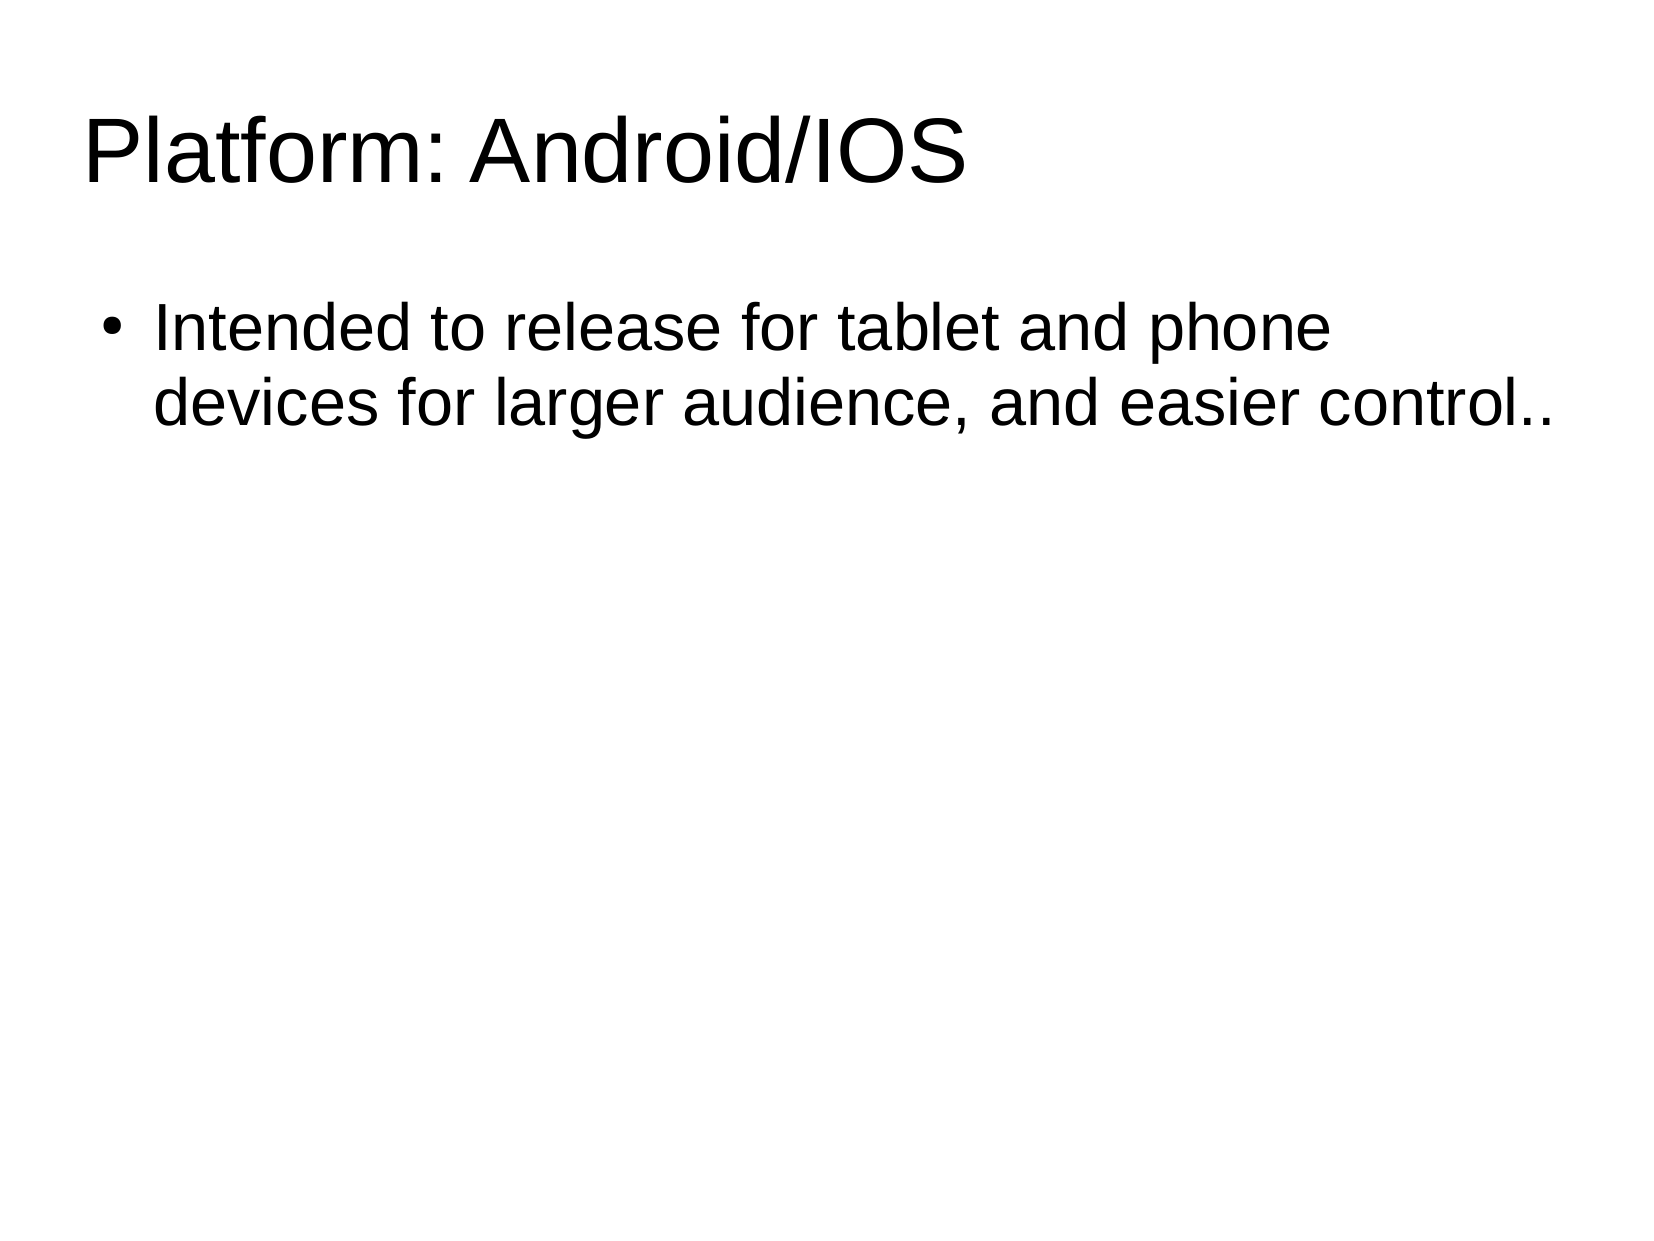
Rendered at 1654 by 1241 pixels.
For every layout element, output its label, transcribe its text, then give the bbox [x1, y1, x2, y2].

title Platform: Android/IOS [82, 0, 1571, 290]
list Intended to release for tablet and phone devices for larger audience, and easier control.. [82, 290, 1571, 1109]
